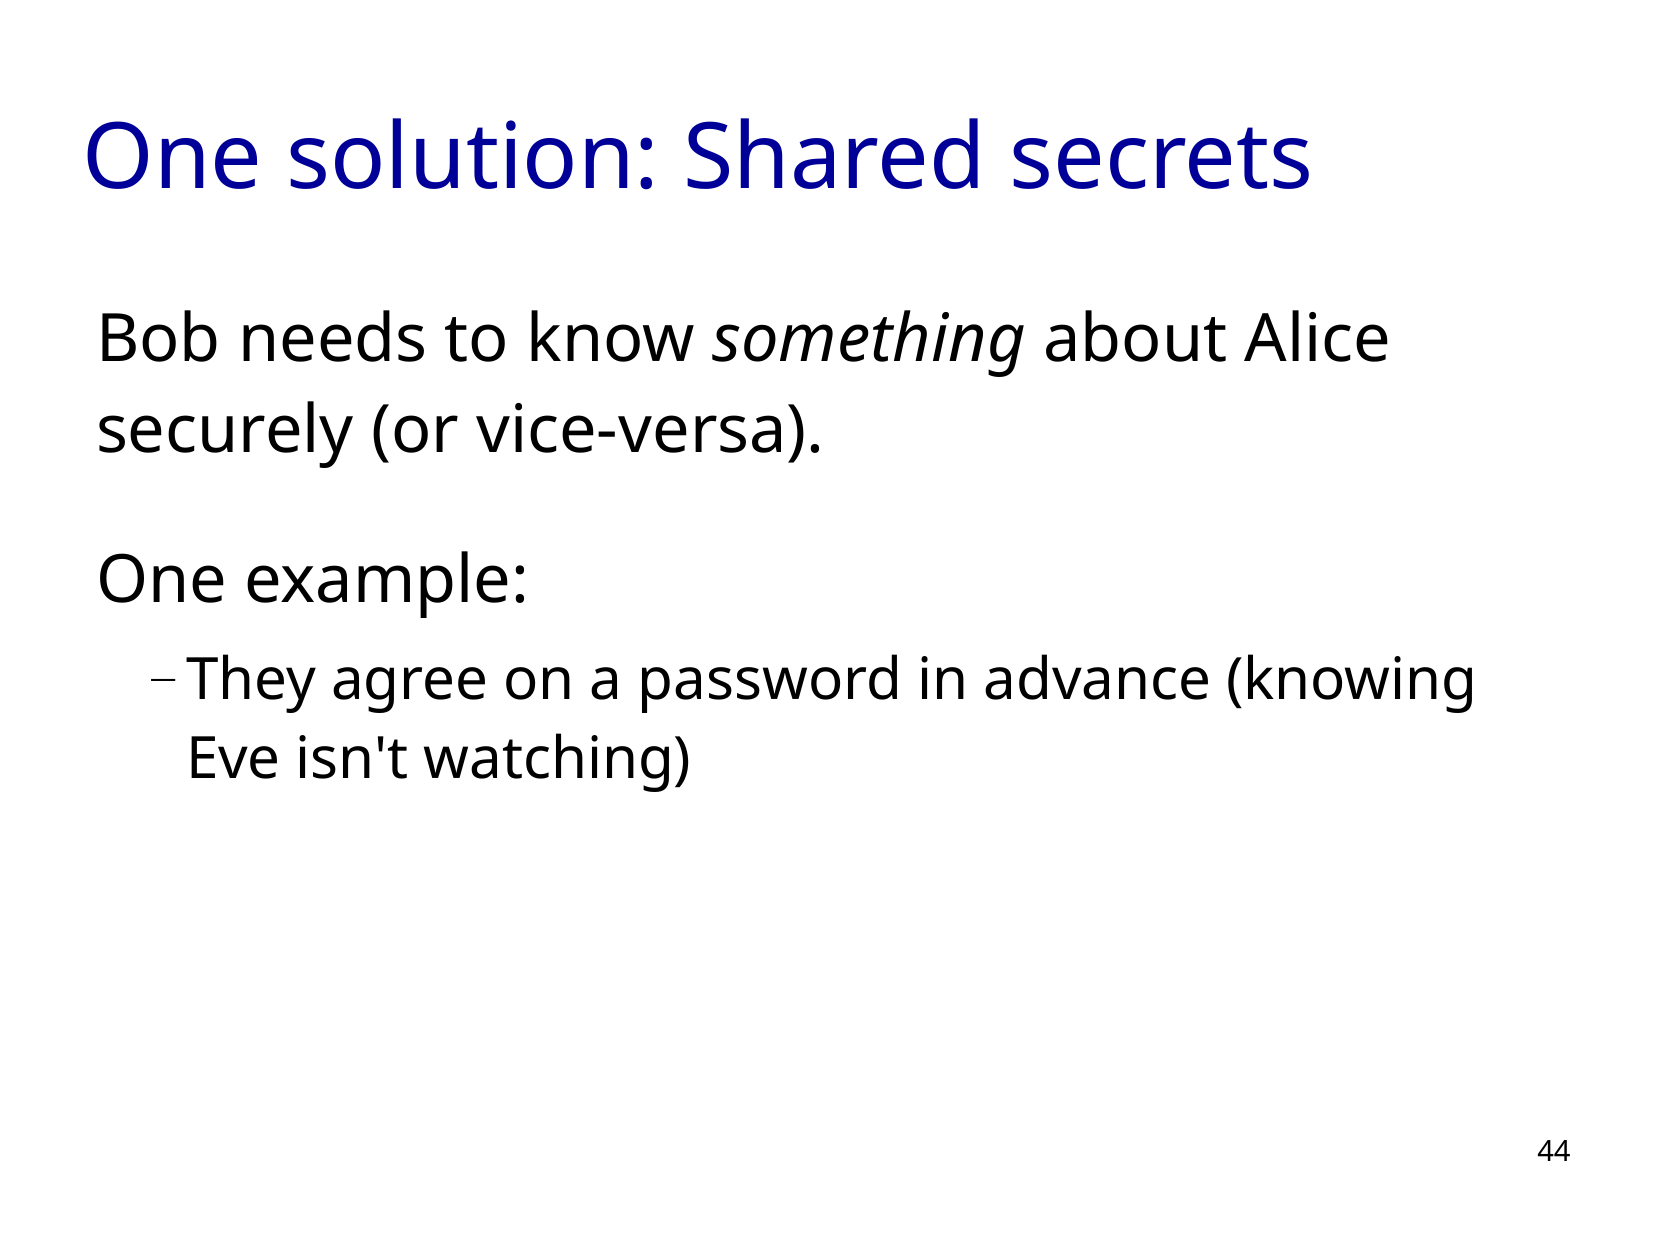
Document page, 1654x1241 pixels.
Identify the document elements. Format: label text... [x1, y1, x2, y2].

title One solution: Shared secrets [82, 49, 1571, 257]
list Bob needs to know something about Alice securely (or vice-versa). One example: They agree on a password in advance (knowing Eve isn't watching) [60, 290, 1571, 1096]
